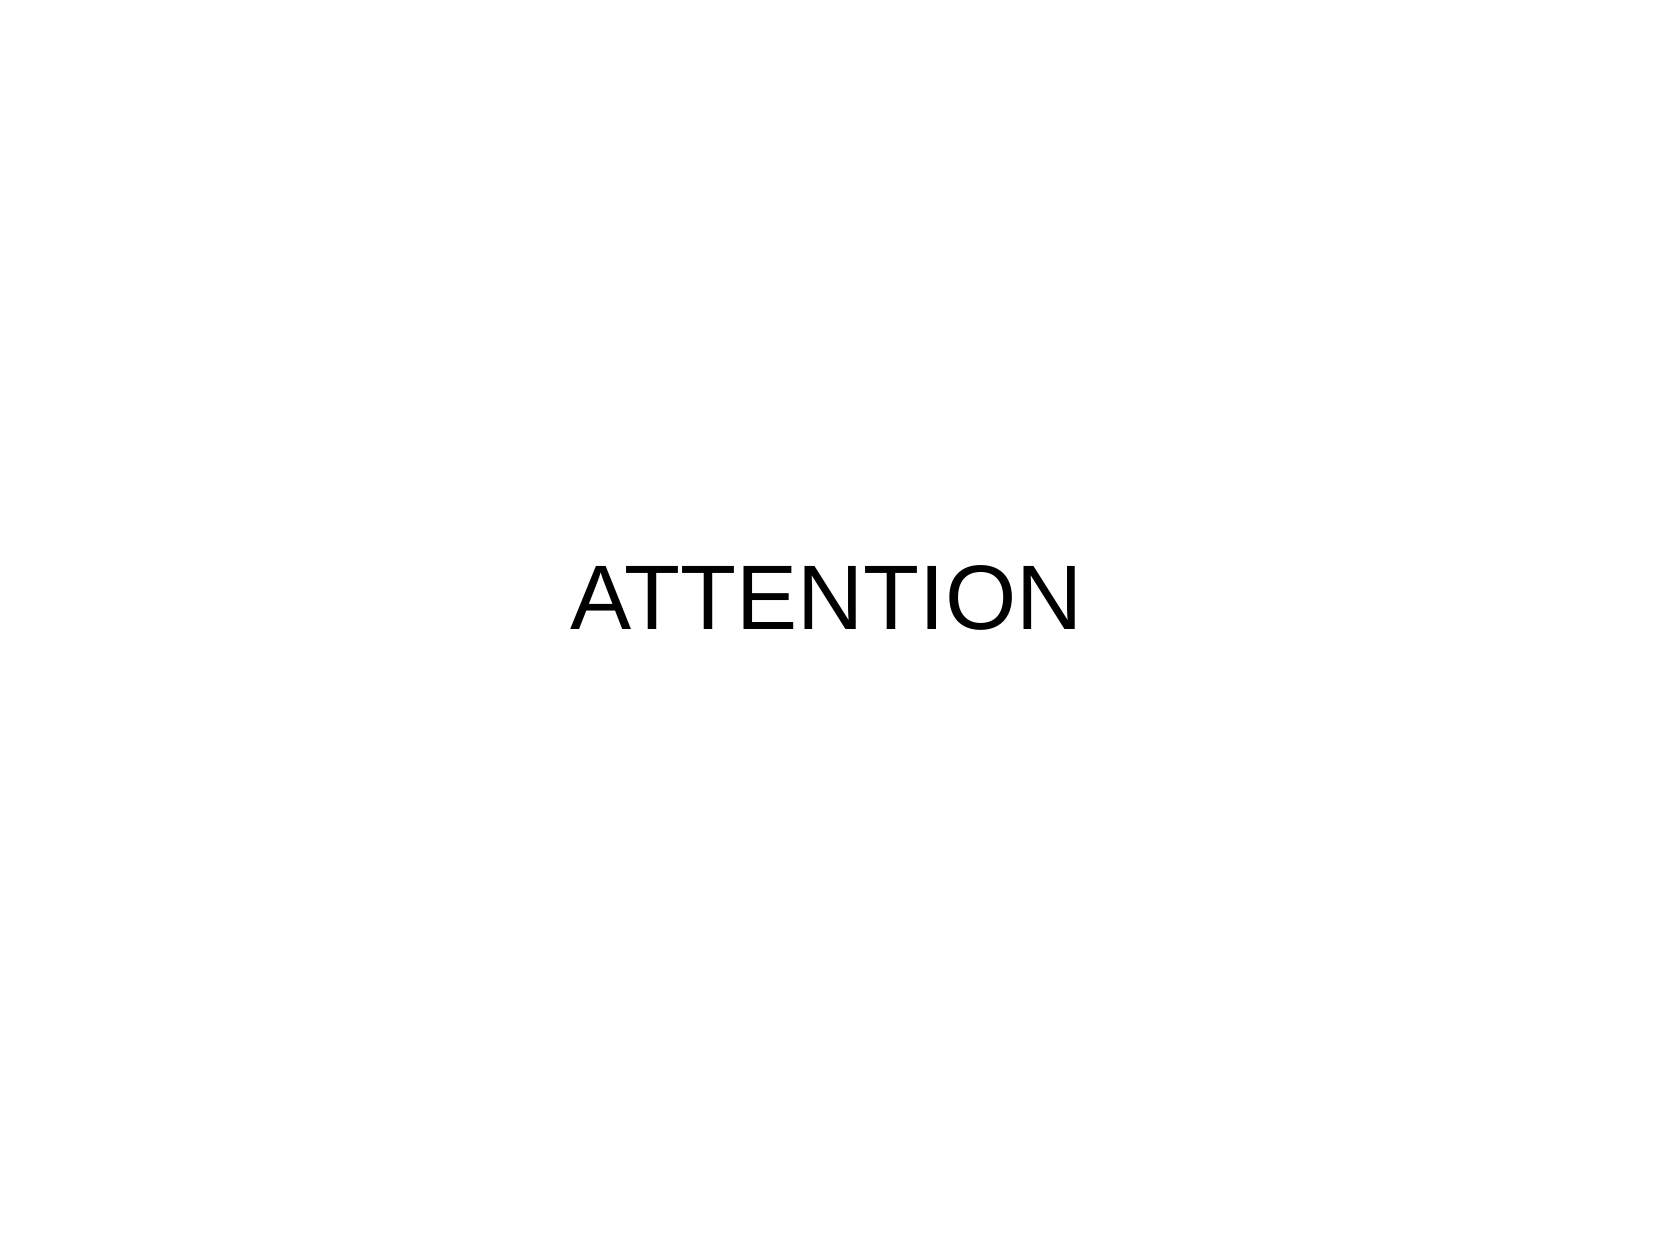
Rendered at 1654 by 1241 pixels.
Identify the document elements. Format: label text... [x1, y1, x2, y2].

title ATTENTION [570, 494, 1084, 702]
